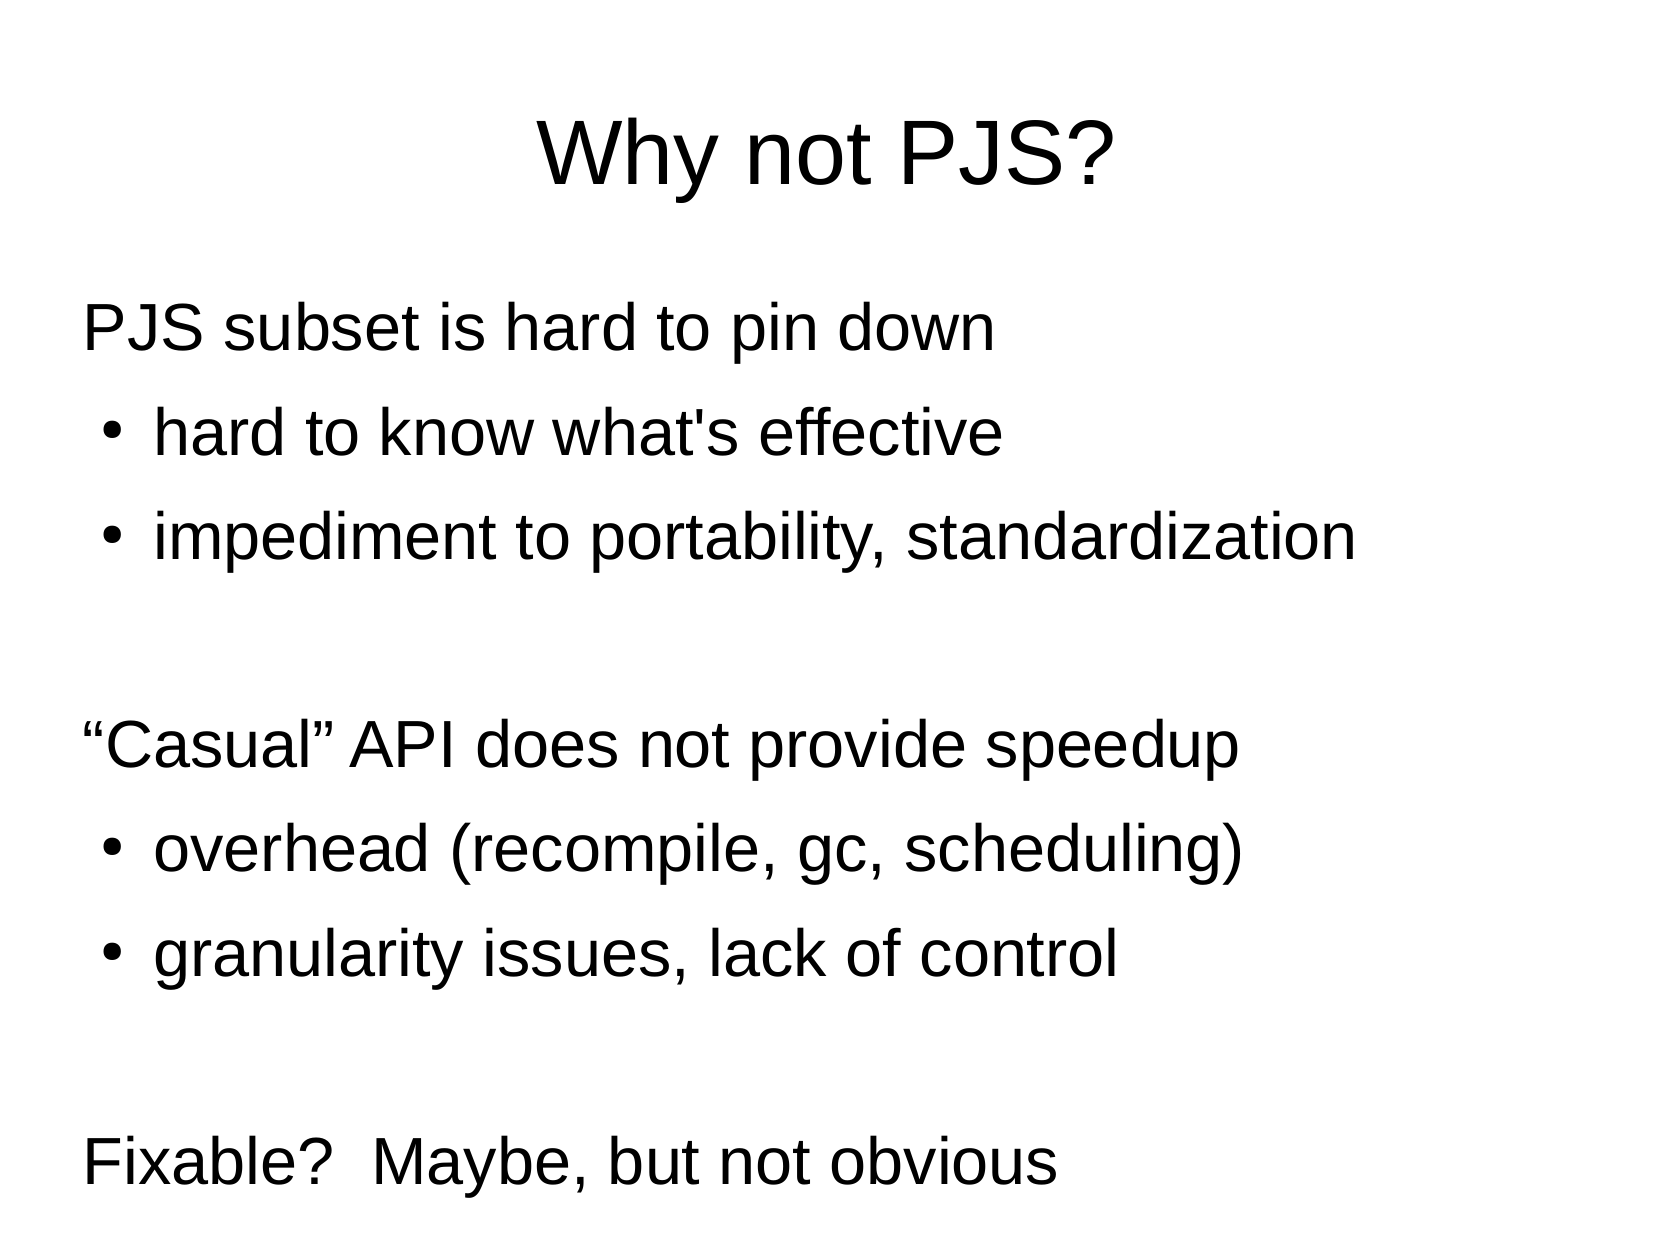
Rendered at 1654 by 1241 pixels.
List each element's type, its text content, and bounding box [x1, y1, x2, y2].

list PJS subset is hard to pin down hard to know what's effective impediment to portability, standardization “Casual” API does not provide speedup overhead (recompile, gc, scheduling) granularity issues, lack of control Fixable? Maybe, but not obvious [82, 290, 1571, 1197]
title Why not PJS? [82, 49, 1571, 257]
